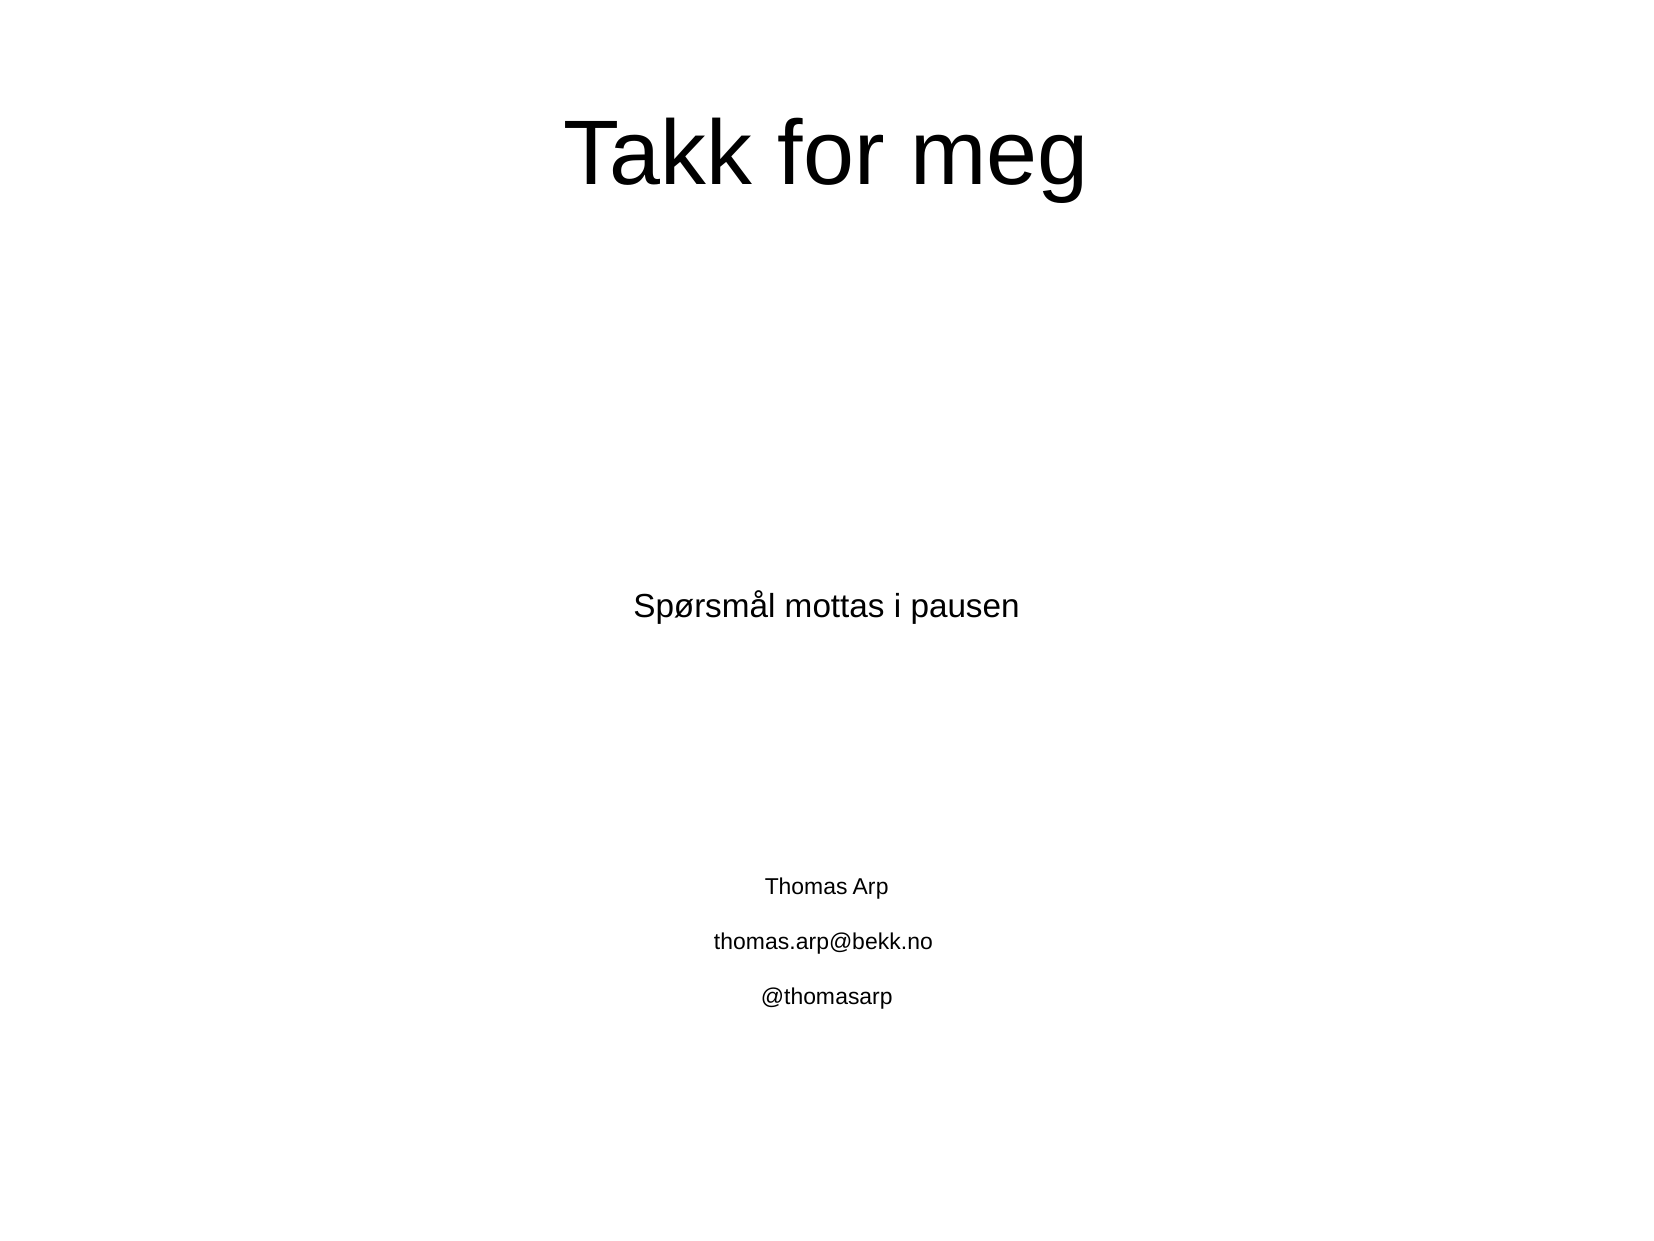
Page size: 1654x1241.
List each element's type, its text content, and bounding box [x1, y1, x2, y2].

list Spørsmål mottas i pausen Thomas Arp thomas.arp@bekk.no @thomasarp [82, 290, 1571, 1010]
title Takk for meg [82, 49, 1571, 257]
